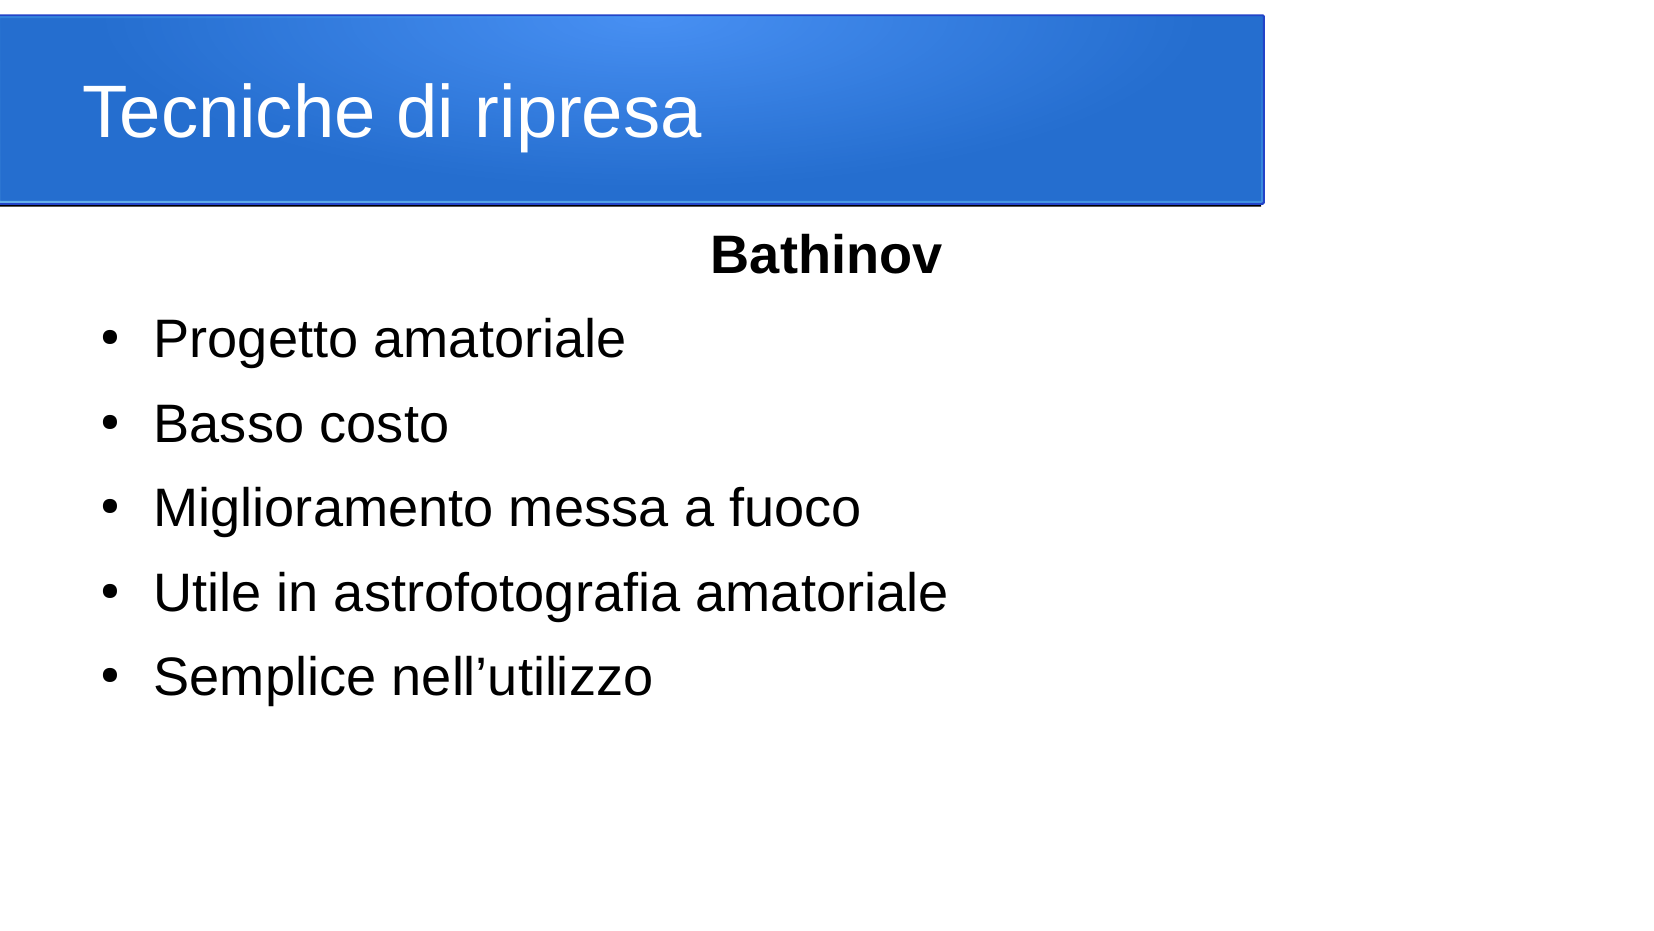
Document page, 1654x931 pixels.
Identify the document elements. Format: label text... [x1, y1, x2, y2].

list Bathinov Progetto amatoriale Basso costo Miglioramento messa a fuoco Utile in astrofotografia amatoriale Semplice nell’utilizzo [82, 224, 1571, 764]
title Tecniche di ripresa [82, 35, 1235, 189]
